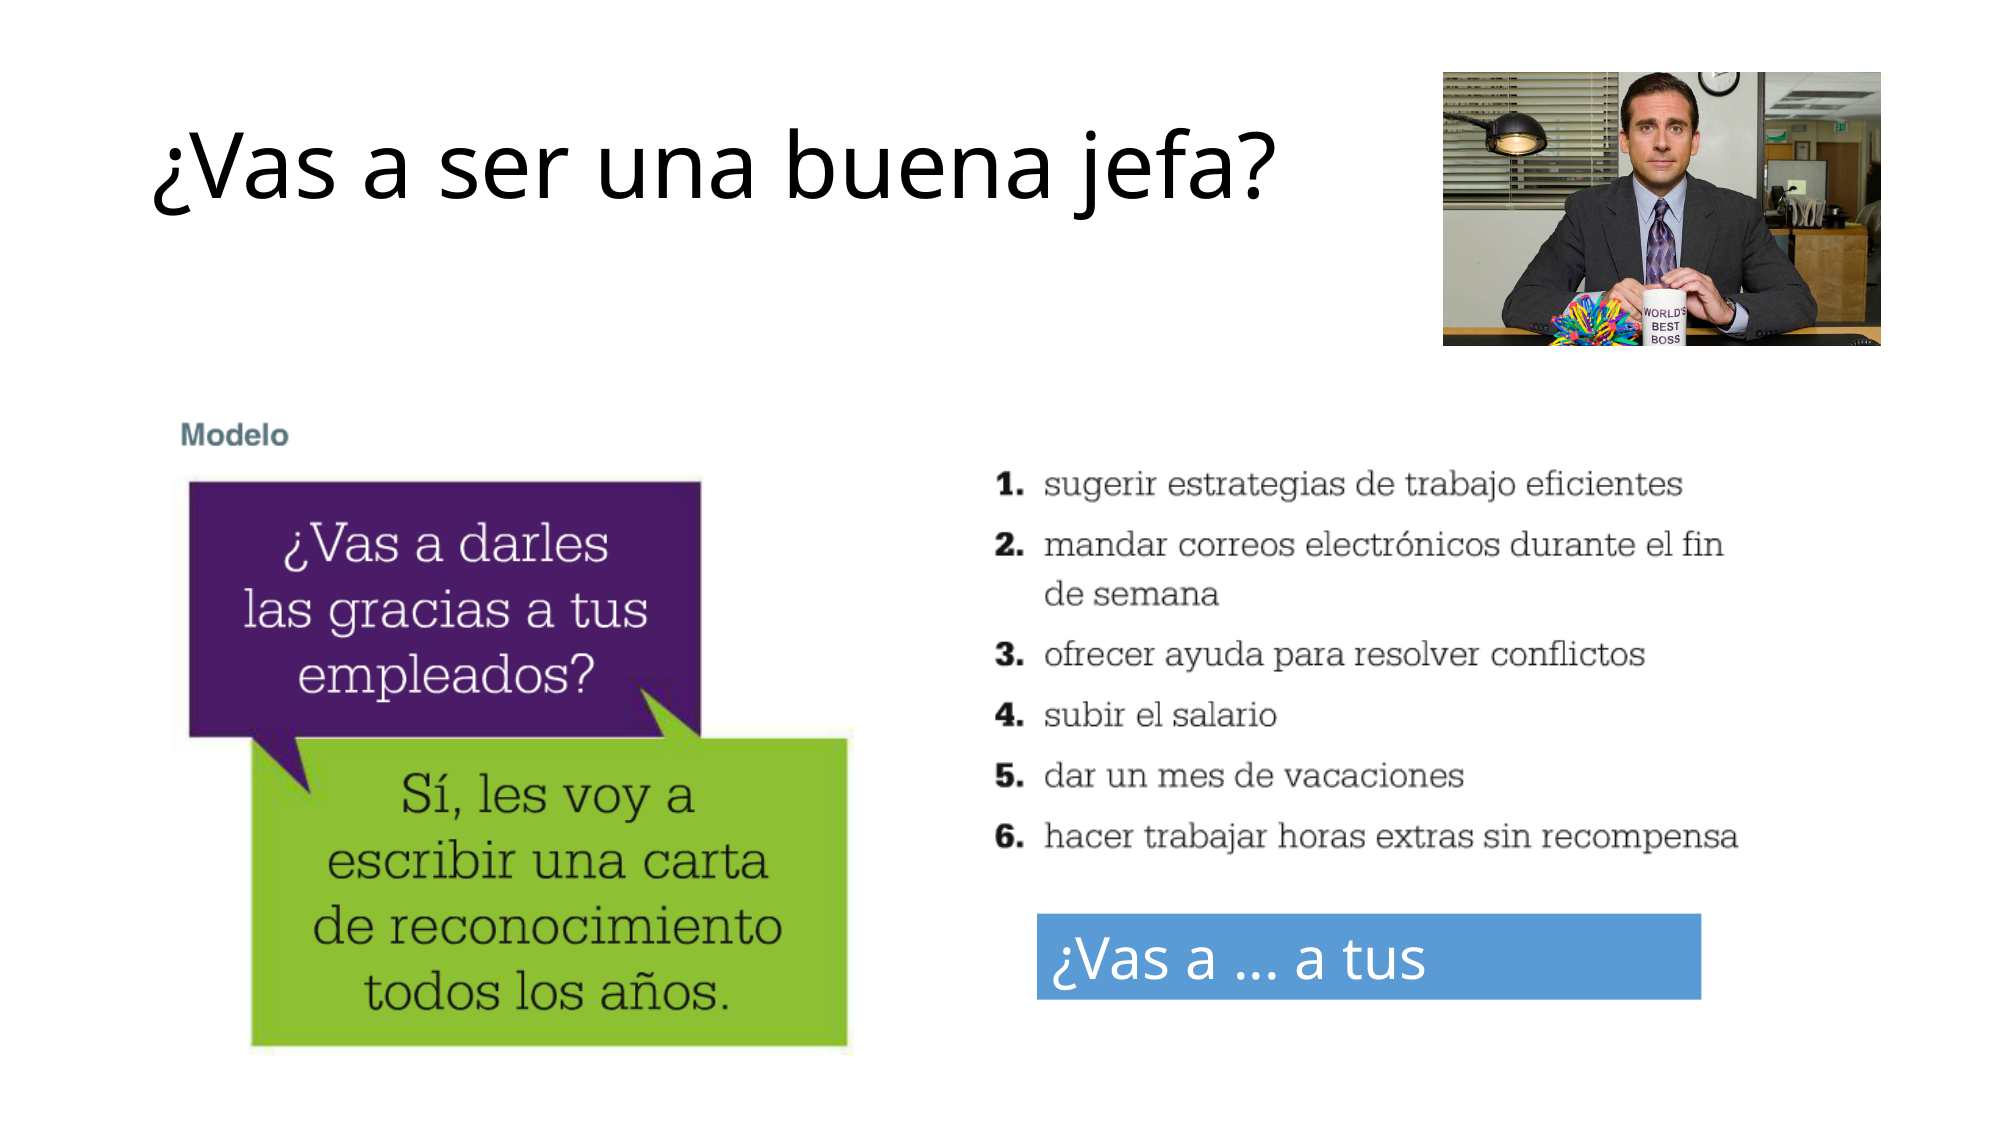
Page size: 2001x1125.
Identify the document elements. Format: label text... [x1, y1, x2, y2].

picture [168, 413, 863, 1066]
picture [1443, 72, 1881, 346]
text_box ¿Vas a ... a tus empleados? [1037, 913, 1702, 1000]
picture [966, 451, 1773, 866]
title ¿Vas a ser una buena jefa? [137, 59, 1863, 278]
